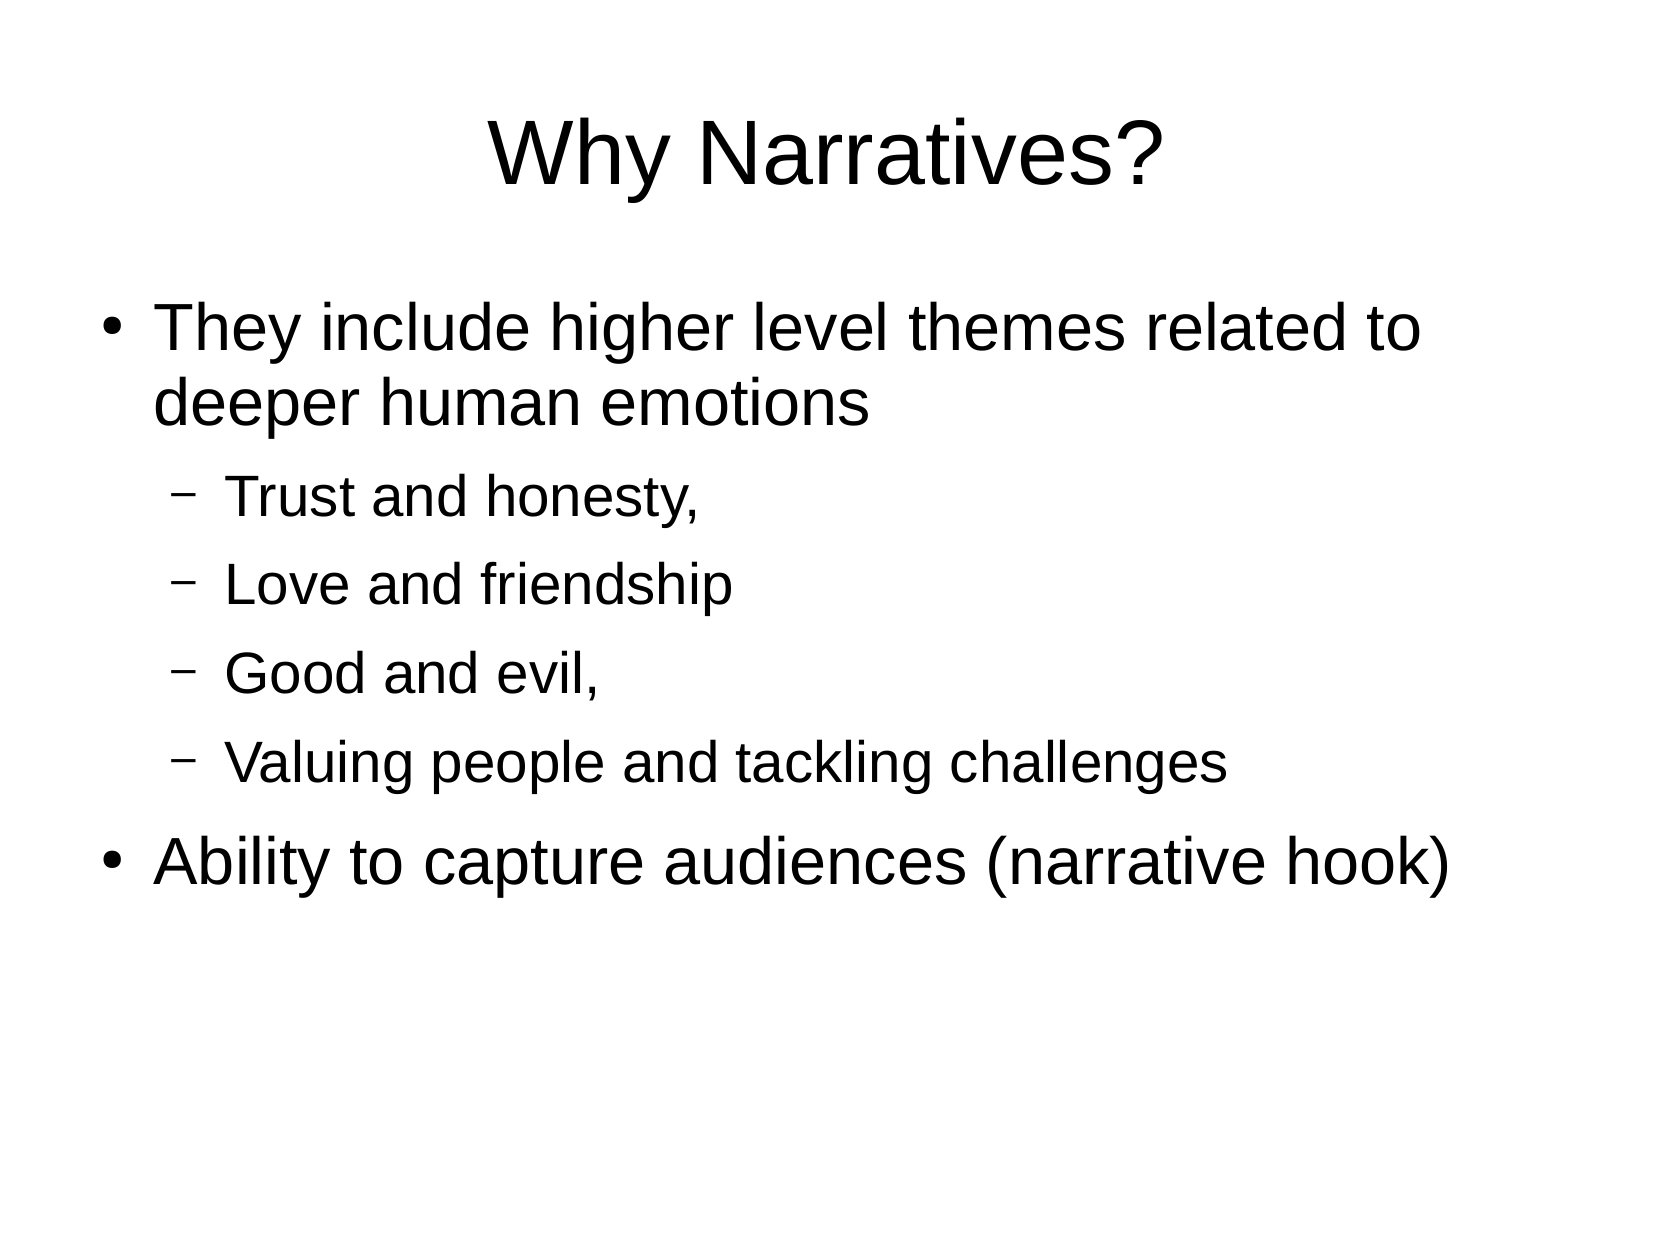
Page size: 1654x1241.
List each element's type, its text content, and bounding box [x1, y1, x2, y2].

title Why Narratives? [82, 49, 1571, 257]
list They include higher level themes related to deeper human emotions Trust and honesty, Love and friendship Good and evil, Valuing people and tackling challenges Ability to capture audiences (narrative hook) [82, 290, 1571, 1010]
